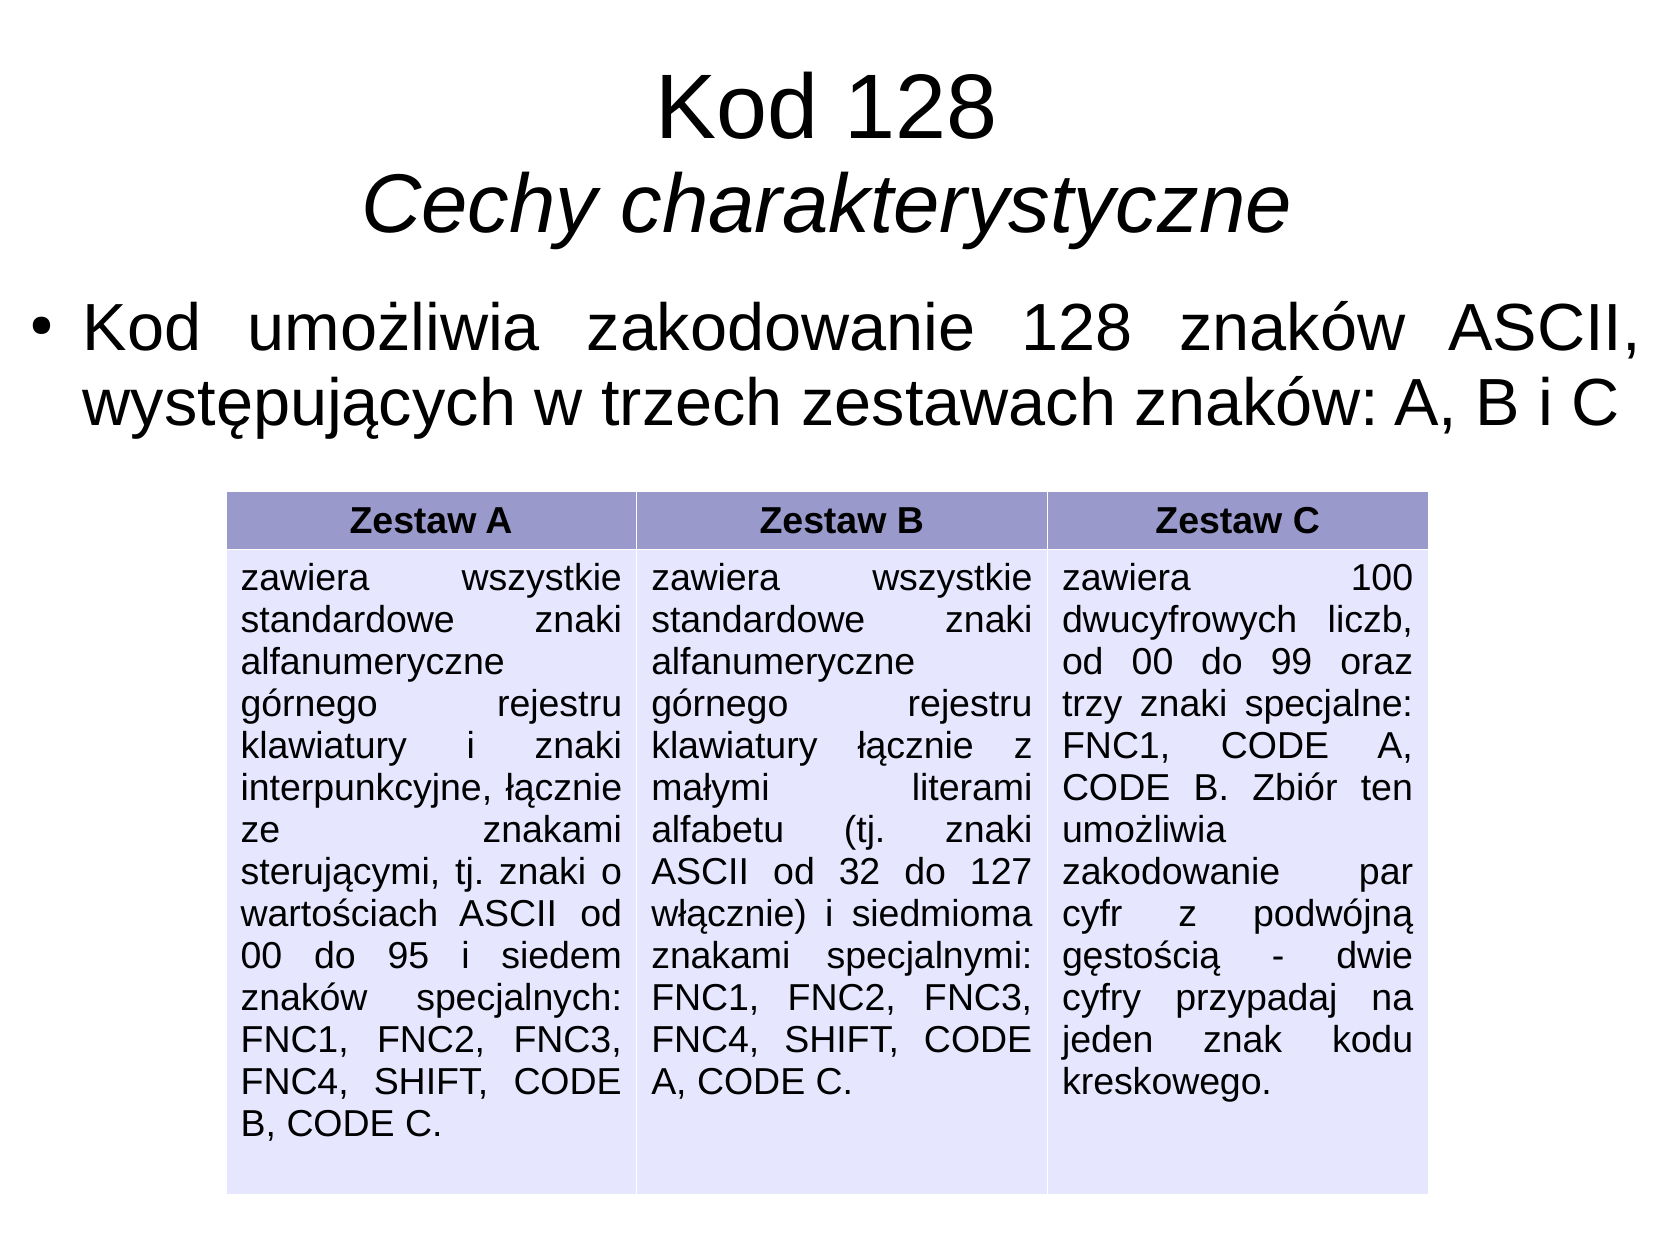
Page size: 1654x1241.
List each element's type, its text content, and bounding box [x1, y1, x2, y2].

table_header Zestaw C [1048, 492, 1428, 549]
list Kod umożliwia zakodowanie 128 znaków ASCII, występujących w trzech zestawach znaków: A, B i C [11, 290, 1642, 1193]
table_cell zawiera 100 dwucyfrowych liczb, od 00 do 99 oraz trzy znaki specjalne: FNC1, CODE A, CODE B. Zbiór ten umożliwia zakodowanie par cyfr z podwójną gęstością - dwie cyfry przypadaj na jeden znak kodu kreskowego. [1048, 550, 1428, 1194]
title Kod 128 Cechy charakterystyczne [82, 49, 1571, 257]
table_cell zawiera wszystkie standardowe znaki alfanumeryczne górnego rejestru klawiatury i znaki interpunkcyjne, łącznie ze znakami sterującymi, tj. znaki o wartościach ASCII od 00 do 95 i siedem znaków specjalnych: FNC1, FNC2, FNC3, FNC4, SHIFT, CODE B, CODE C. [227, 550, 636, 1194]
table_header Zestaw A [227, 492, 636, 549]
table_header Zestaw B [637, 492, 1047, 549]
table_cell zawiera wszystkie standardowe znaki alfanumeryczne górnego rejestru klawiatury łącznie z małymi literami alfabetu (tj. znaki ASCII od 32 do 127 włącznie) i siedmioma znakami specjalnymi: FNC1, FNC2, FNC3, FNC4, SHIFT, CODE A, CODE C. [637, 550, 1047, 1194]
